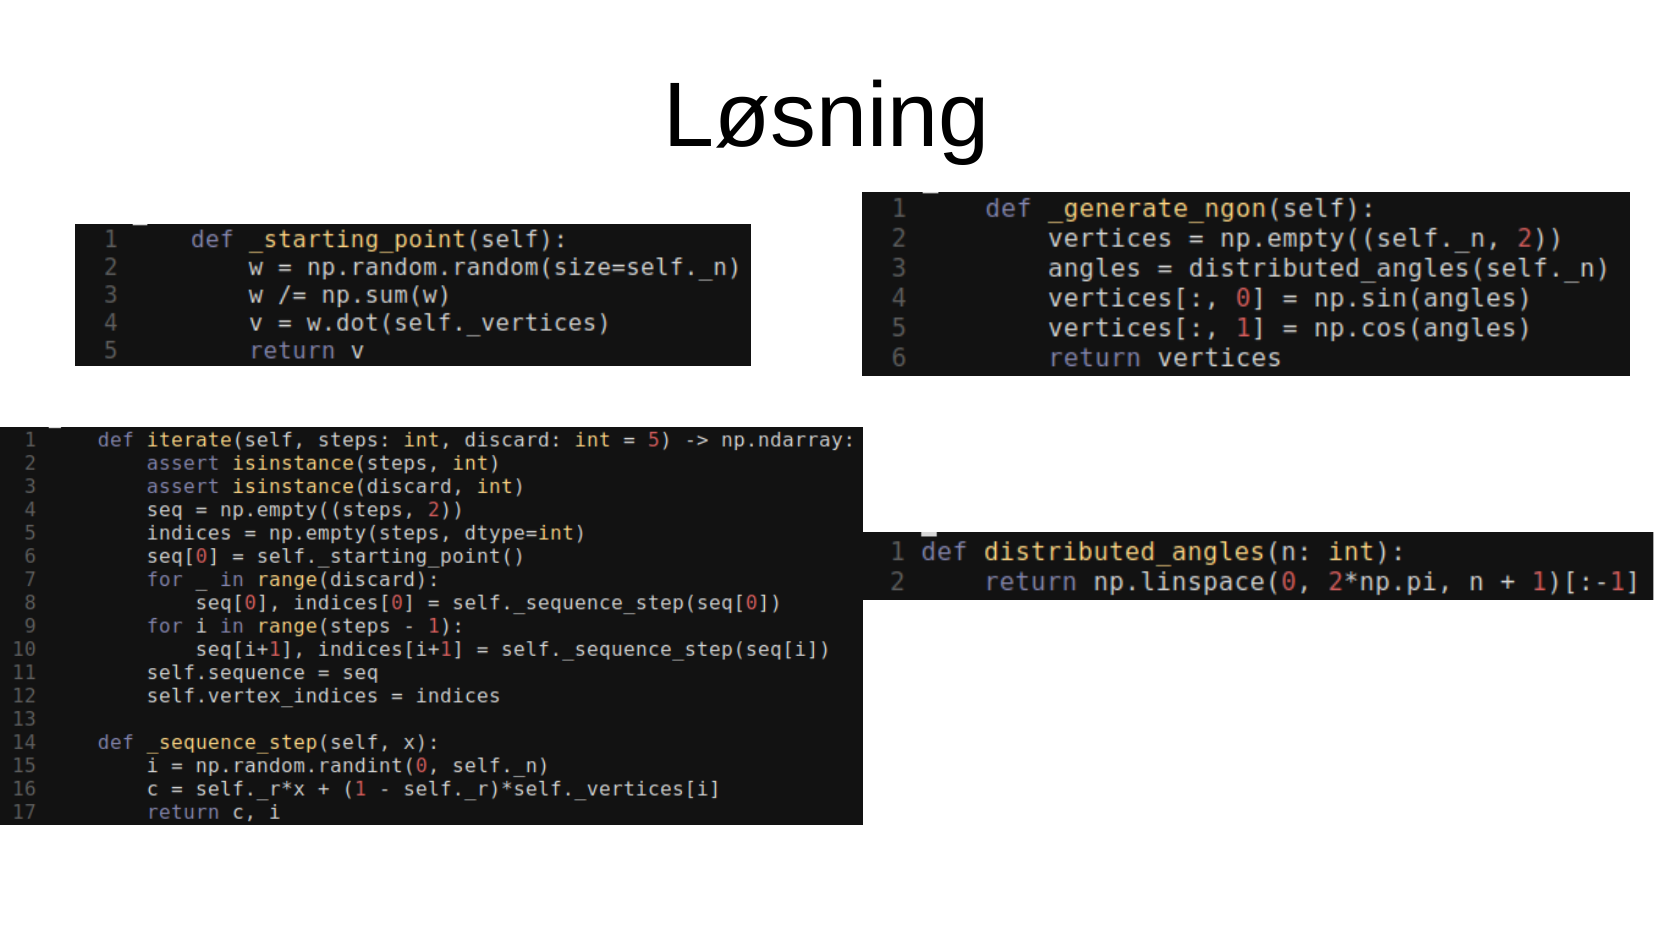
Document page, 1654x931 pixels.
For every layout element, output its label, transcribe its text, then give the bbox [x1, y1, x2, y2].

picture [0, 427, 1654, 826]
picture [75, 224, 751, 366]
picture [862, 192, 1630, 376]
title Løsning [82, 37, 1571, 193]
